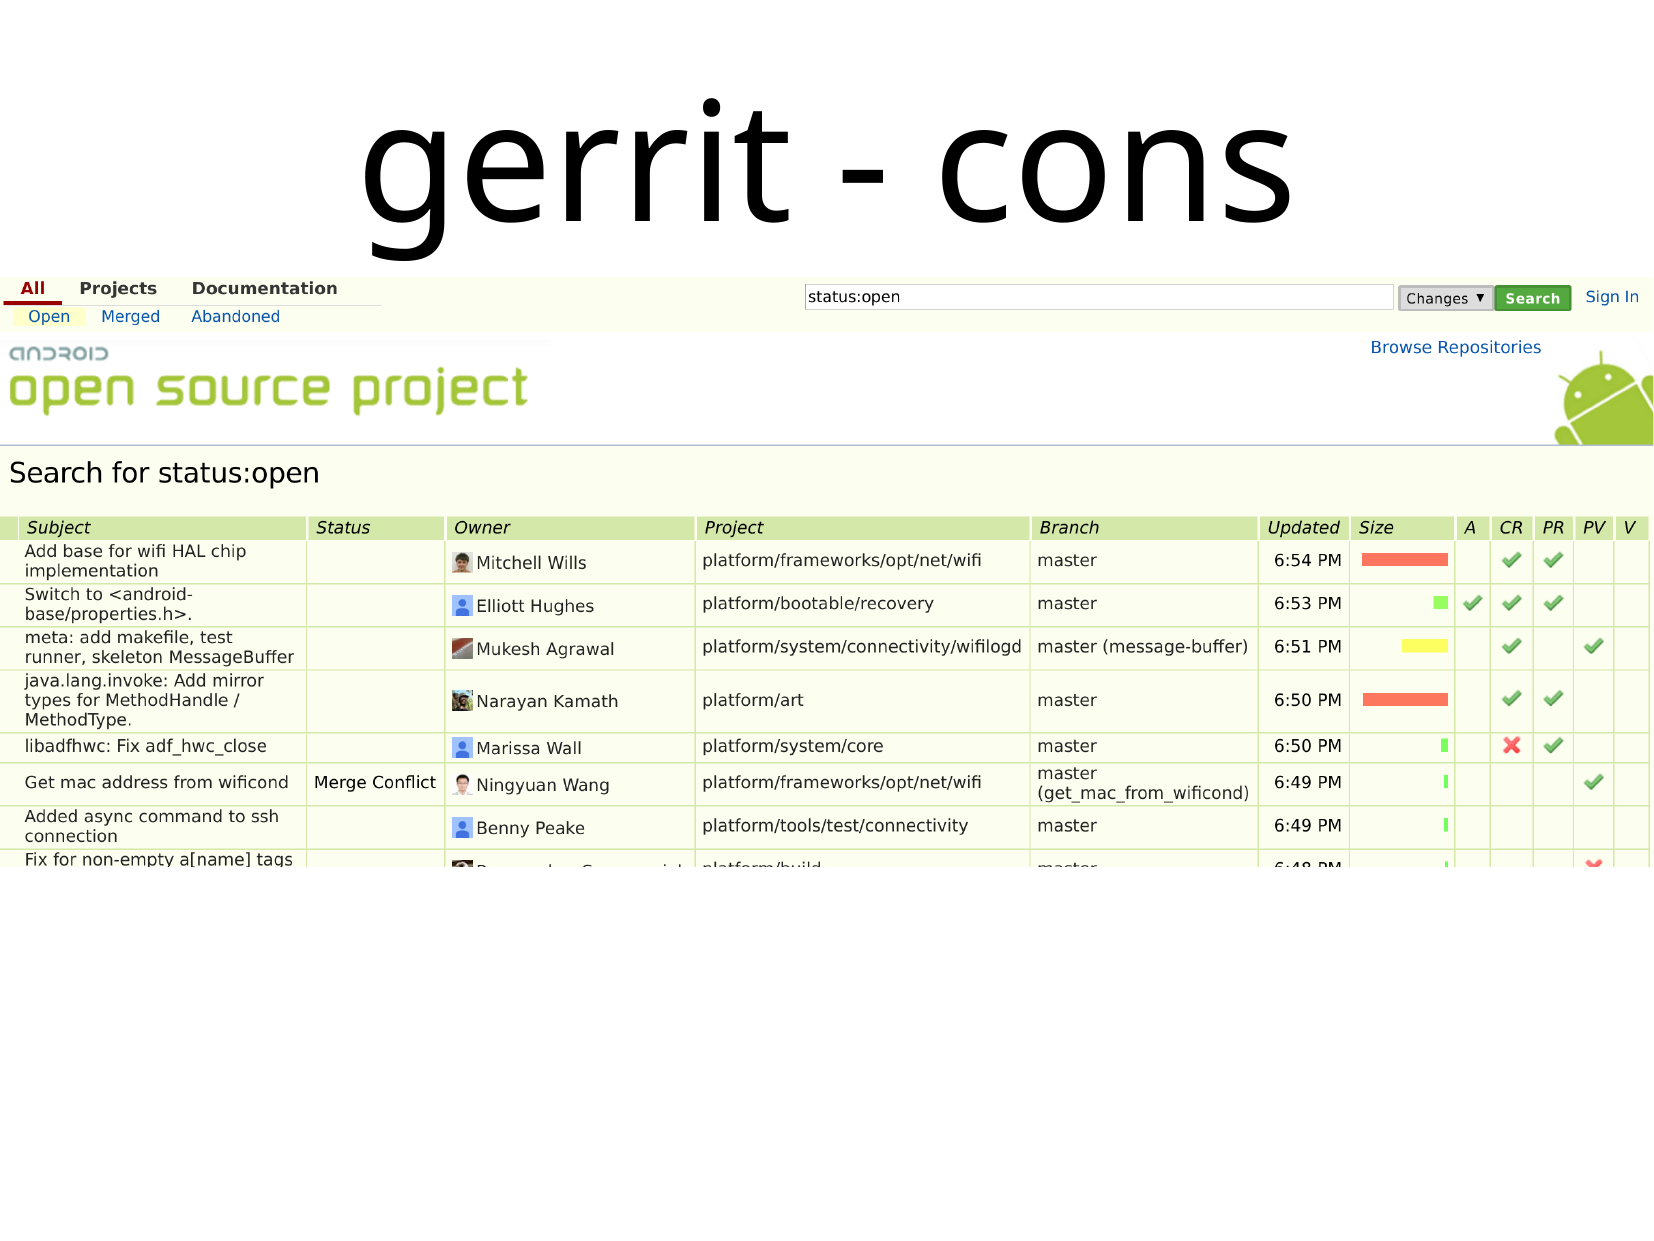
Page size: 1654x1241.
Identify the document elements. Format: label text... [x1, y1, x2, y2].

picture [0, 277, 1654, 867]
text_box gerrit - cons [79, 35, 1575, 274]
